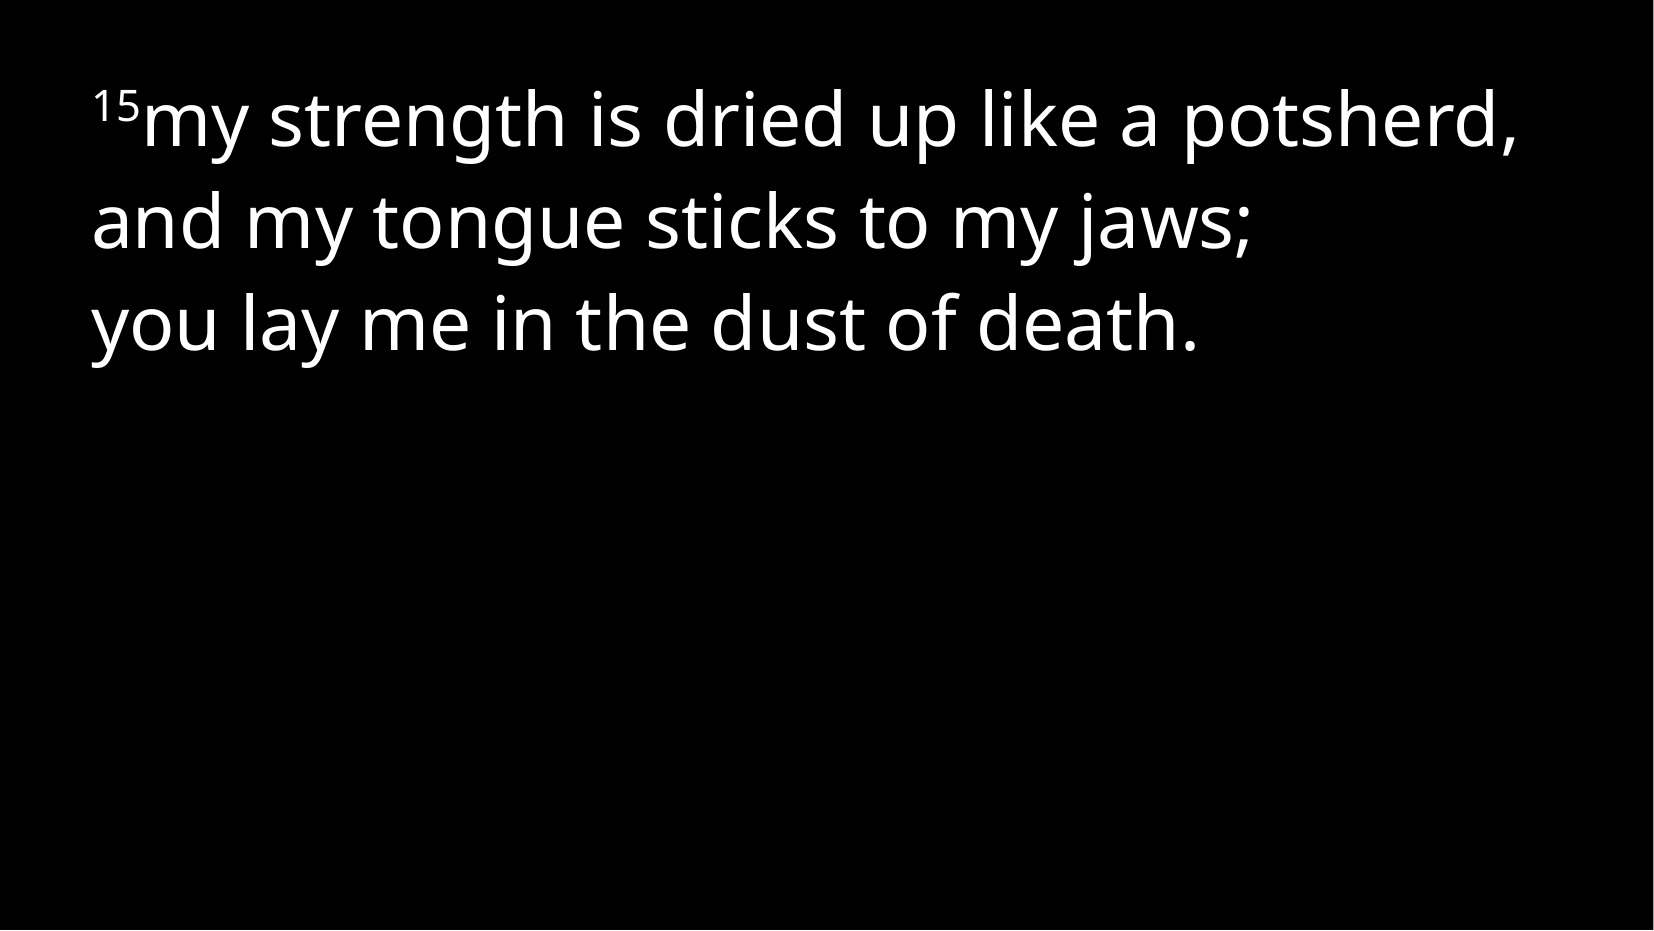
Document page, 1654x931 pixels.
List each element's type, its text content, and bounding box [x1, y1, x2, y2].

text_box 15my strength is dried up like a potsherd, and my tongue sticks to my jaws; you lay me in the dust of death. [76, 58, 1577, 406]
